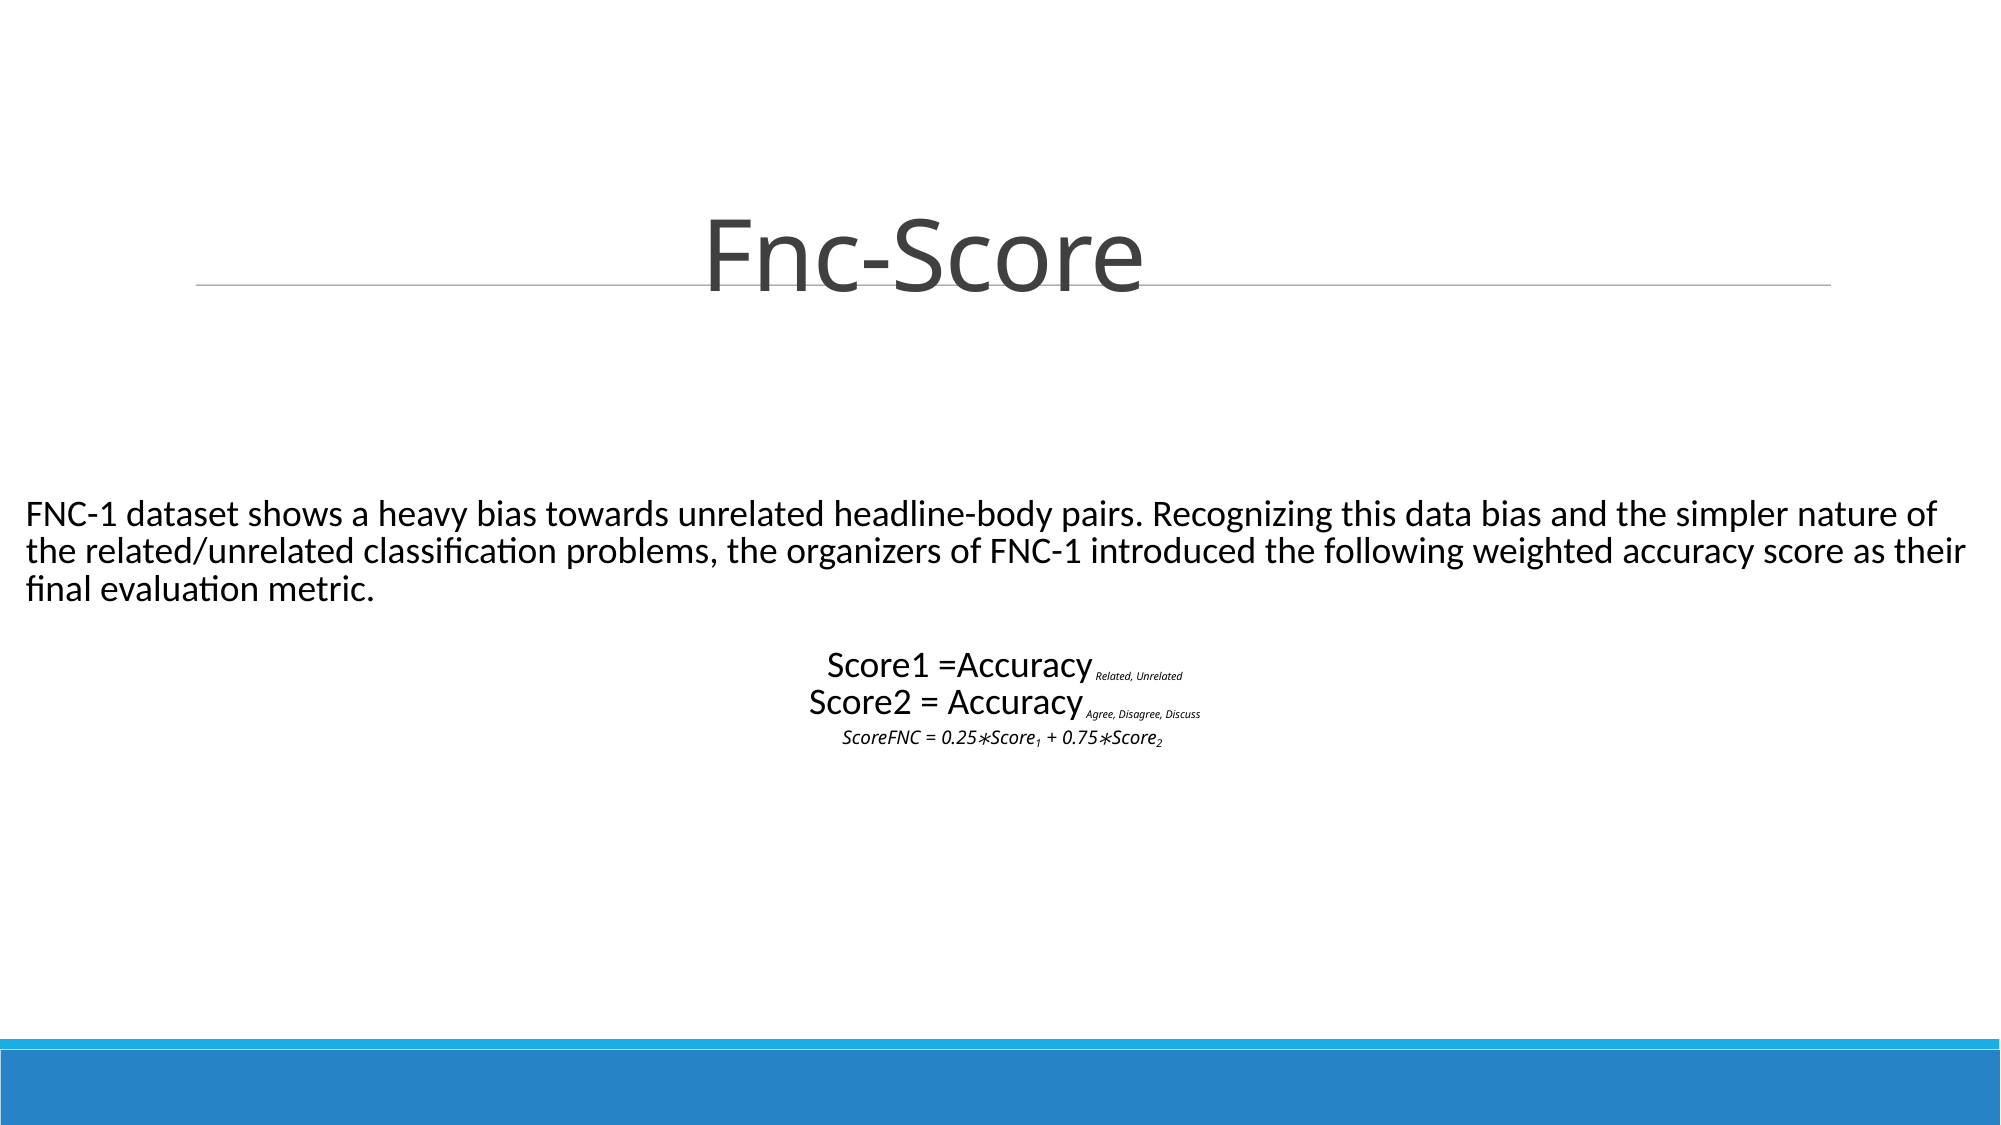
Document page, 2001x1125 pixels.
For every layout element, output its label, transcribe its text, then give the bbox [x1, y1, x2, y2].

text_box Fnc-Score [686, 177, 1241, 309]
text_box FNC-1 dataset shows a heavy bias towards unrelated headline-body pairs. Recognizing this data bias and the simpler nature of the related/unrelated classiﬁcation problems, the organizers of FNC-1 introduced the following weighted accuracy score as their ﬁnal evaluation metric. Score1 =Accuracy Related, Unrelated Score2 = Accuracy Agree, Disagree, Discuss ScoreFNC = 0.25∗Score1 + 0.75∗Score2 [11, 490, 1999, 790]
